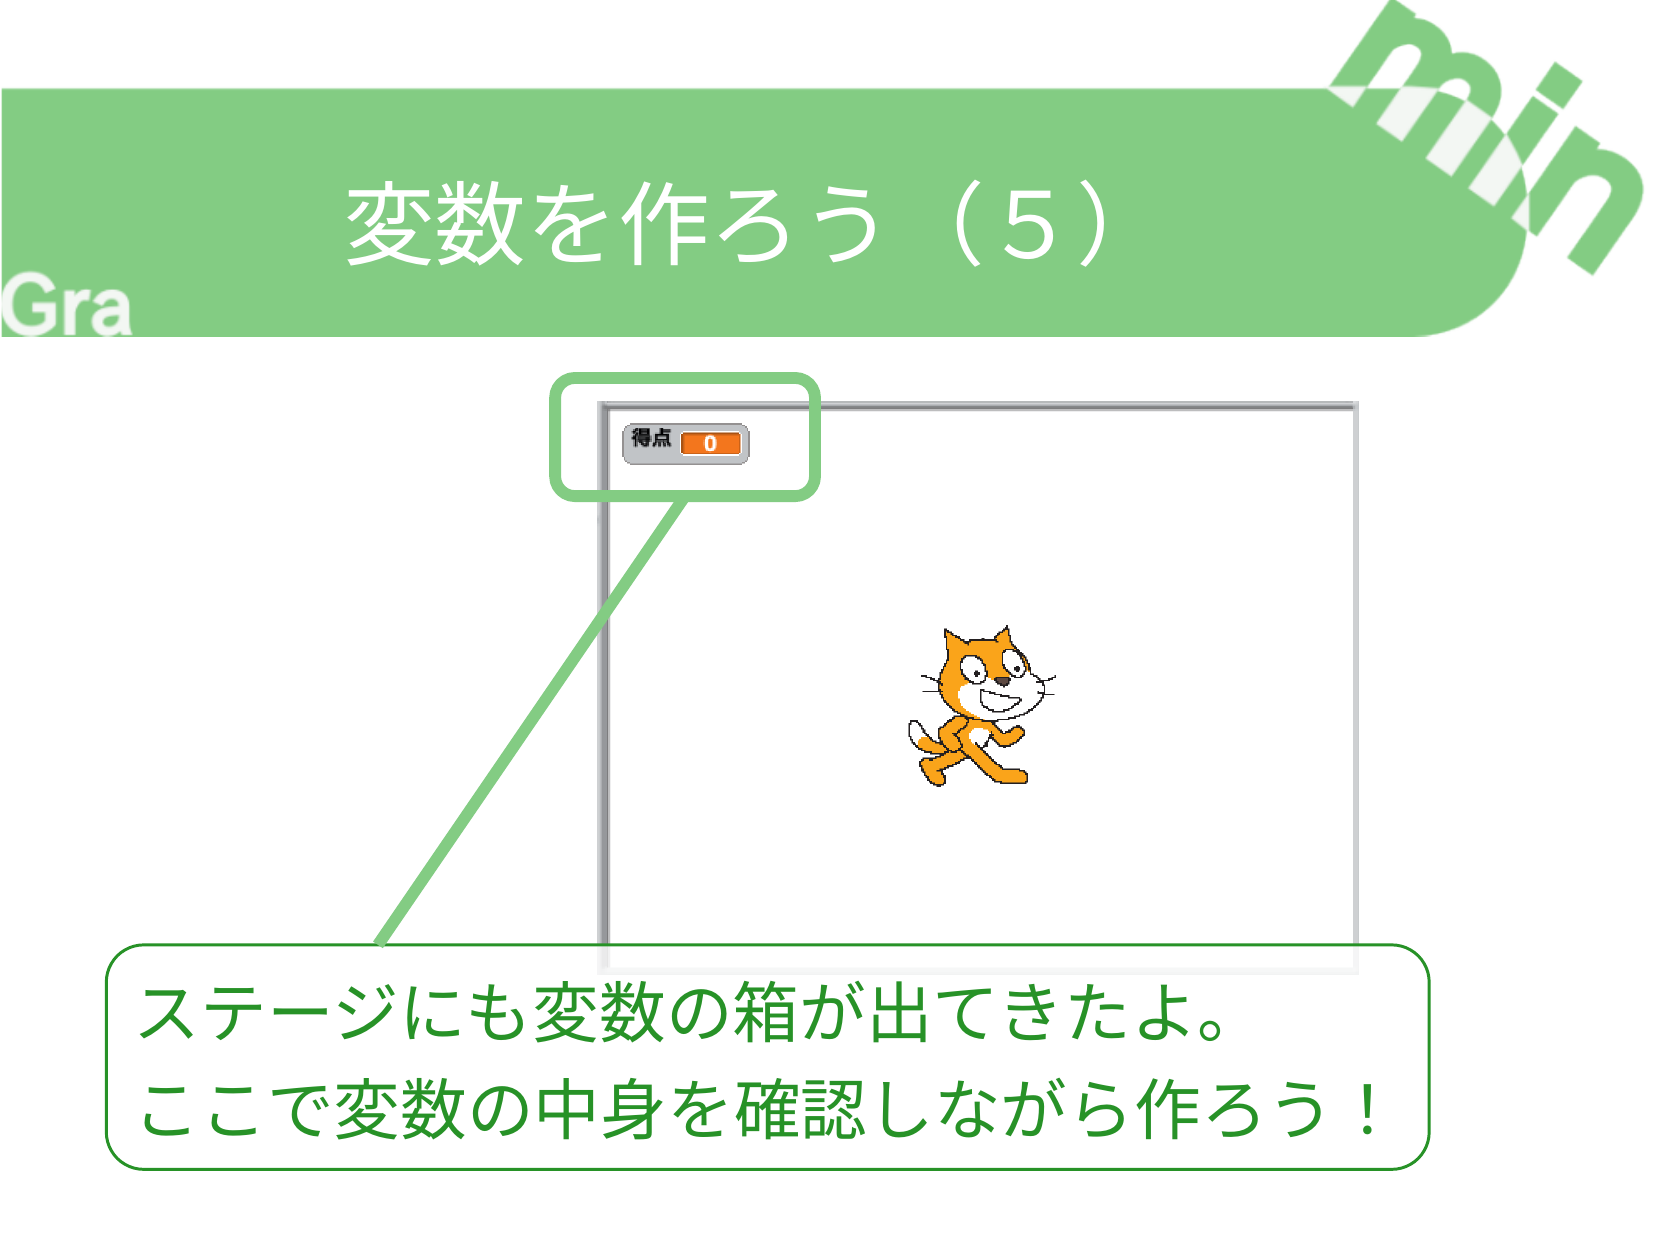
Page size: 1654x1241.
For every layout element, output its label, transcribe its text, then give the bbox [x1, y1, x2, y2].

picture [597, 503, 672, 612]
title 変数を作ろう（５） [11, 147, 1501, 290]
picture [1, 0, 1654, 337]
picture [597, 401, 1359, 944]
picture [597, 401, 809, 490]
text_box ステージにも変数の箱が出てきたよ。 ここで変数の中身を確認しながら作ろう！ [106, 944, 1430, 1170]
